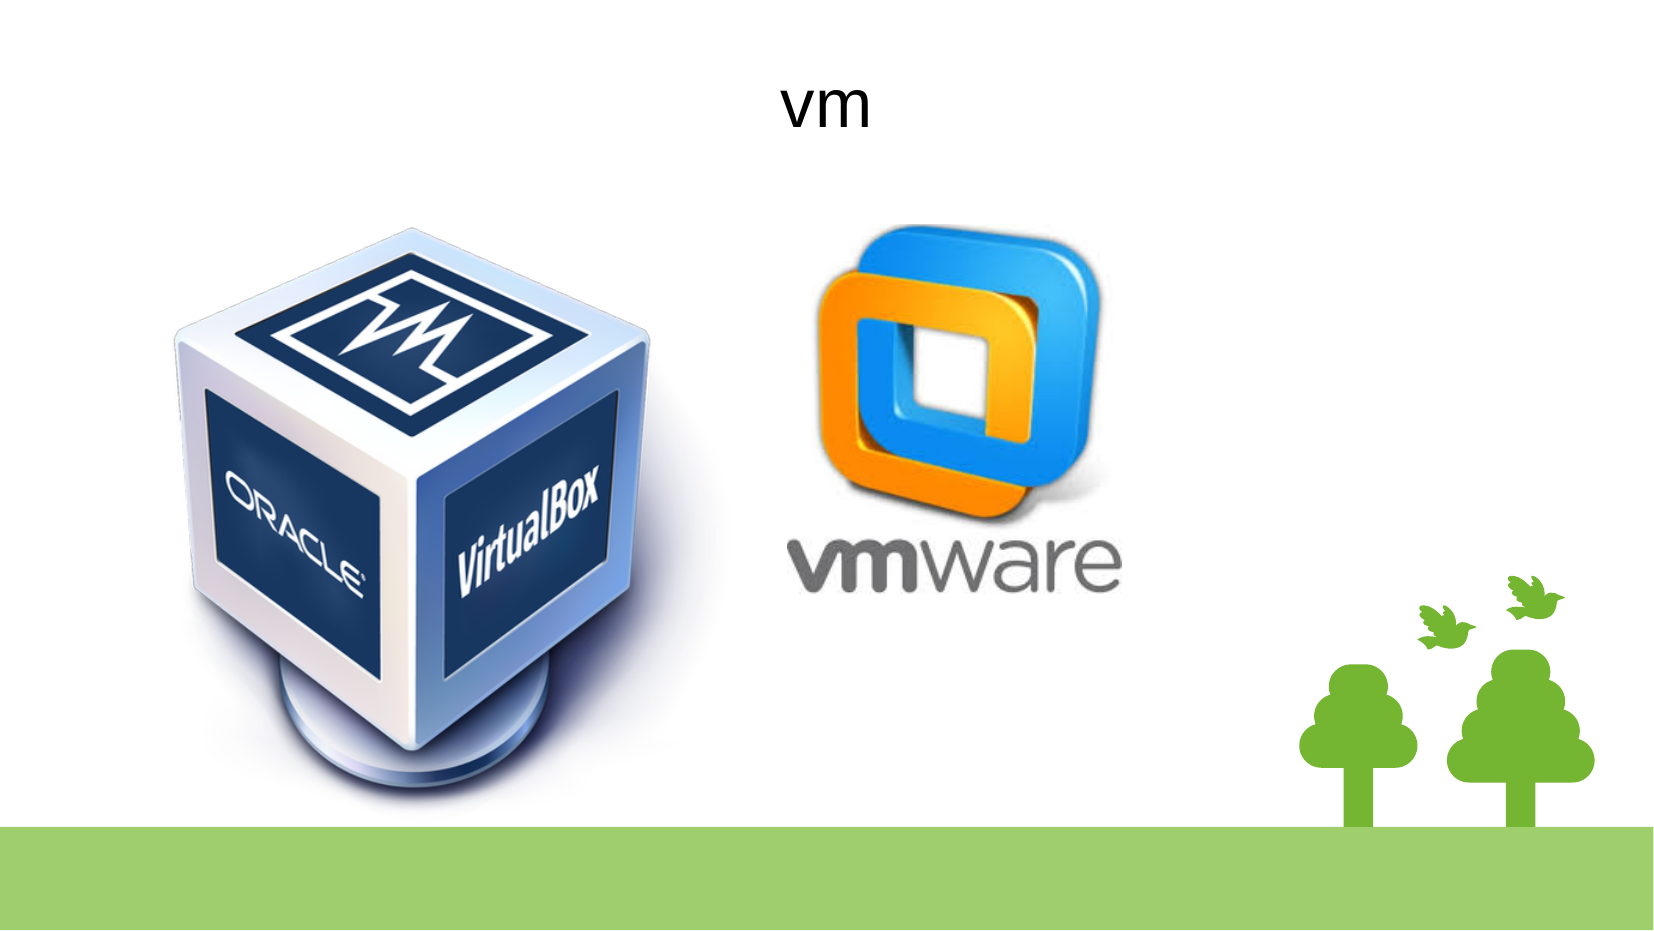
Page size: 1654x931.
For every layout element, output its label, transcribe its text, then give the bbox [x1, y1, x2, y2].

title vm [88, 29, 1565, 178]
picture [787, 224, 1122, 594]
picture [150, 224, 763, 838]
